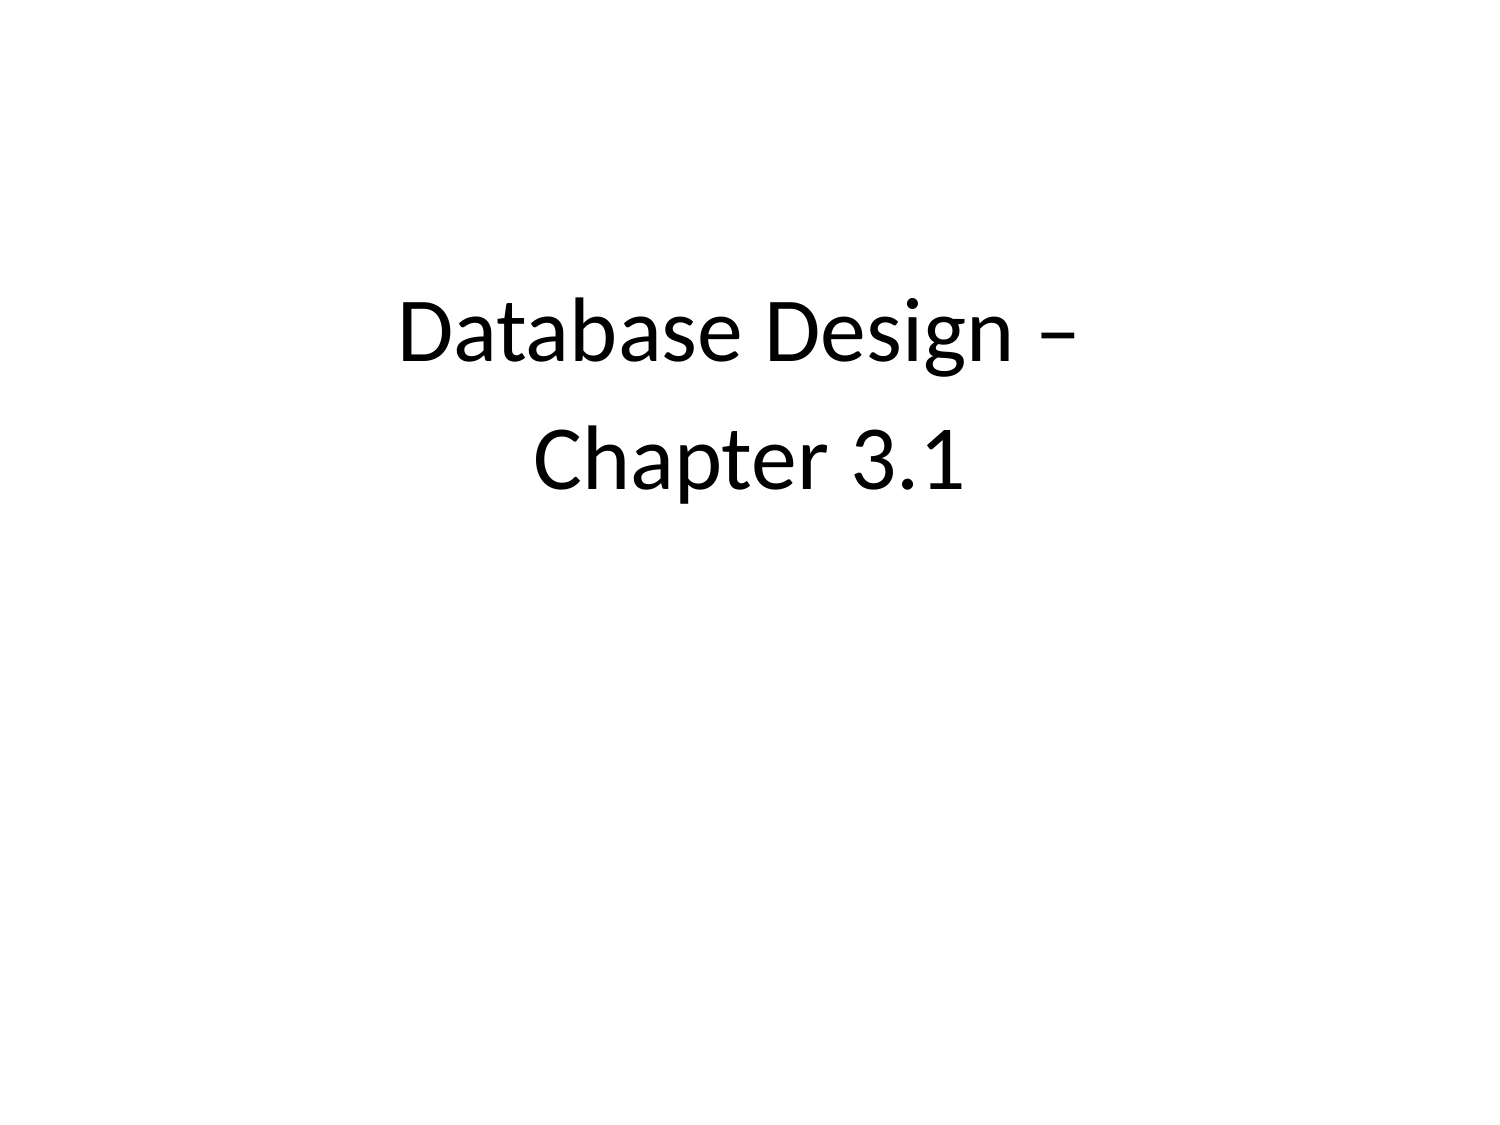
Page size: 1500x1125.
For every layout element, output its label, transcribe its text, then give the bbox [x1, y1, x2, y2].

list Database Design – Chapter 3.1 [75, 262, 1425, 1005]
